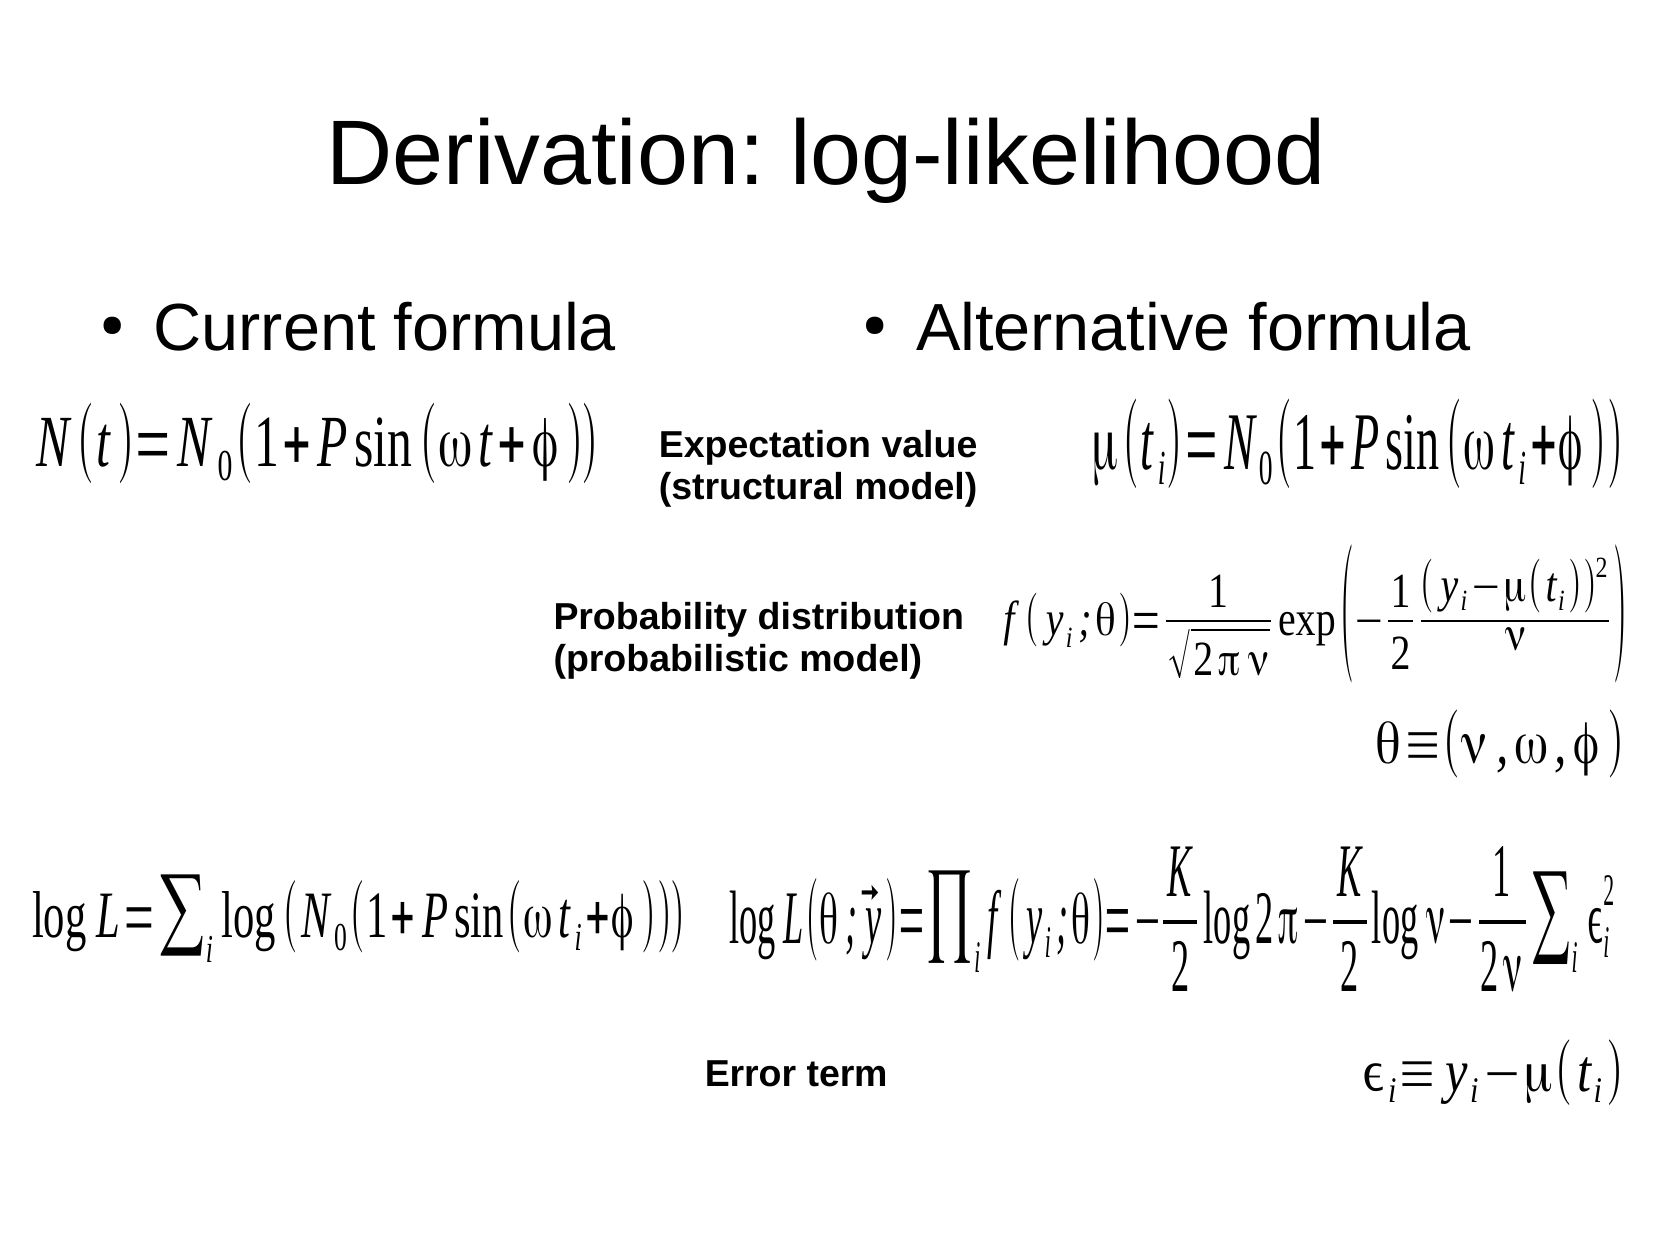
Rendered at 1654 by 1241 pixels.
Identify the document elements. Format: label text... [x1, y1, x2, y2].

chart [21, 867, 697, 973]
chart [1350, 1035, 1636, 1113]
chart [1362, 704, 1636, 781]
list Current formula [82, 290, 809, 1010]
chart [1080, 392, 1634, 498]
title Derivation: log-likelihood [82, 49, 1571, 257]
text_box Expectation value (structural model) [644, 416, 993, 516]
chart [21, 397, 612, 493]
text_box Probability distribution (probabilistic model) [538, 588, 980, 687]
chart [993, 543, 1636, 688]
text_box Error term [690, 1045, 903, 1102]
list Alternative formula [845, 290, 1572, 829]
chart [720, 829, 1624, 1010]
